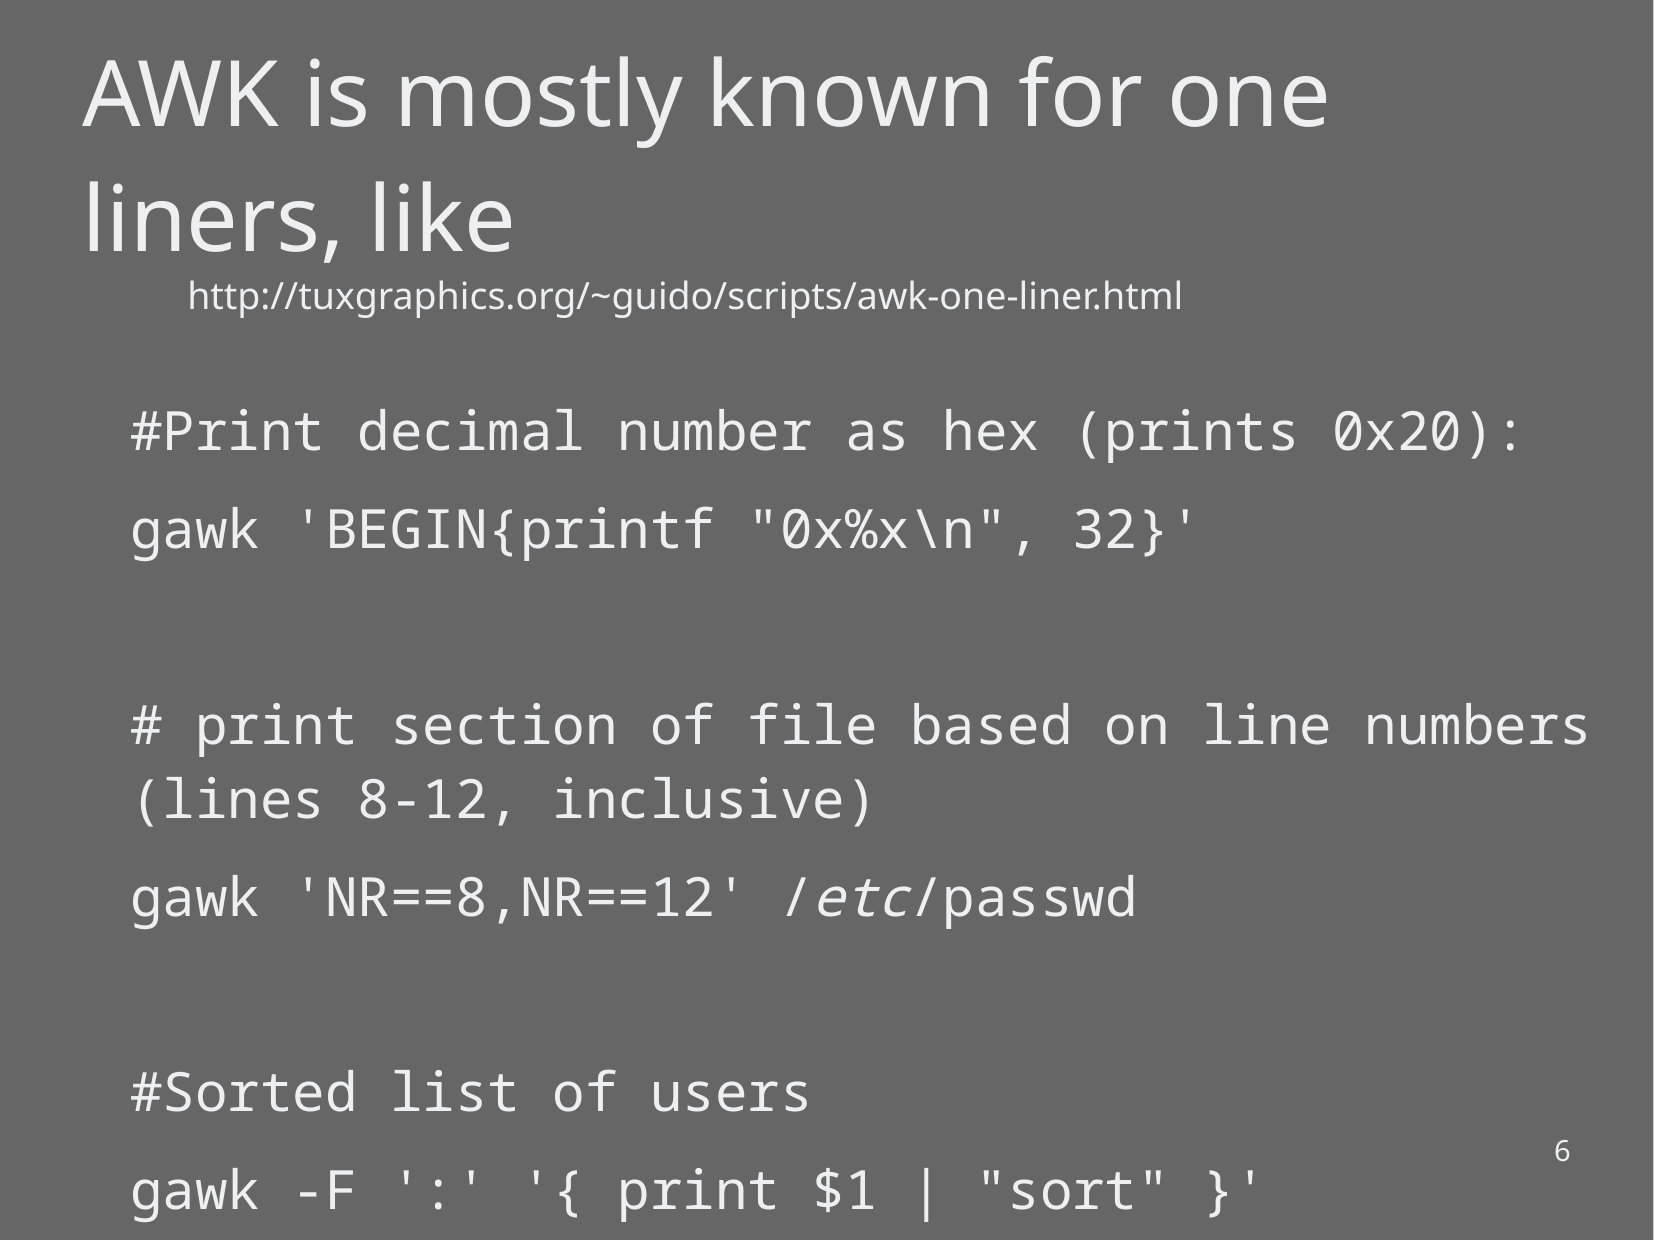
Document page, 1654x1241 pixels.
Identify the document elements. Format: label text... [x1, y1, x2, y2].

list #Print decimal number as hex (prints 0x20): gawk 'BEGIN{printf "0x%x\n", 32}' # print section of file based on line numbers (lines 8-12, inclusive) gawk 'NR==8,NR==12' /etc/passwd #Sorted list of users gawk -F ':' '{ print $1 | "sort" }' /etc/passwd [59, 392, 1651, 1121]
title AWK is mostly known for one liners, like [82, 45, 1571, 261]
text_box http://tuxgraphics.org/~guido/scripts/awk-one-liner.html [75, 262, 1463, 315]
